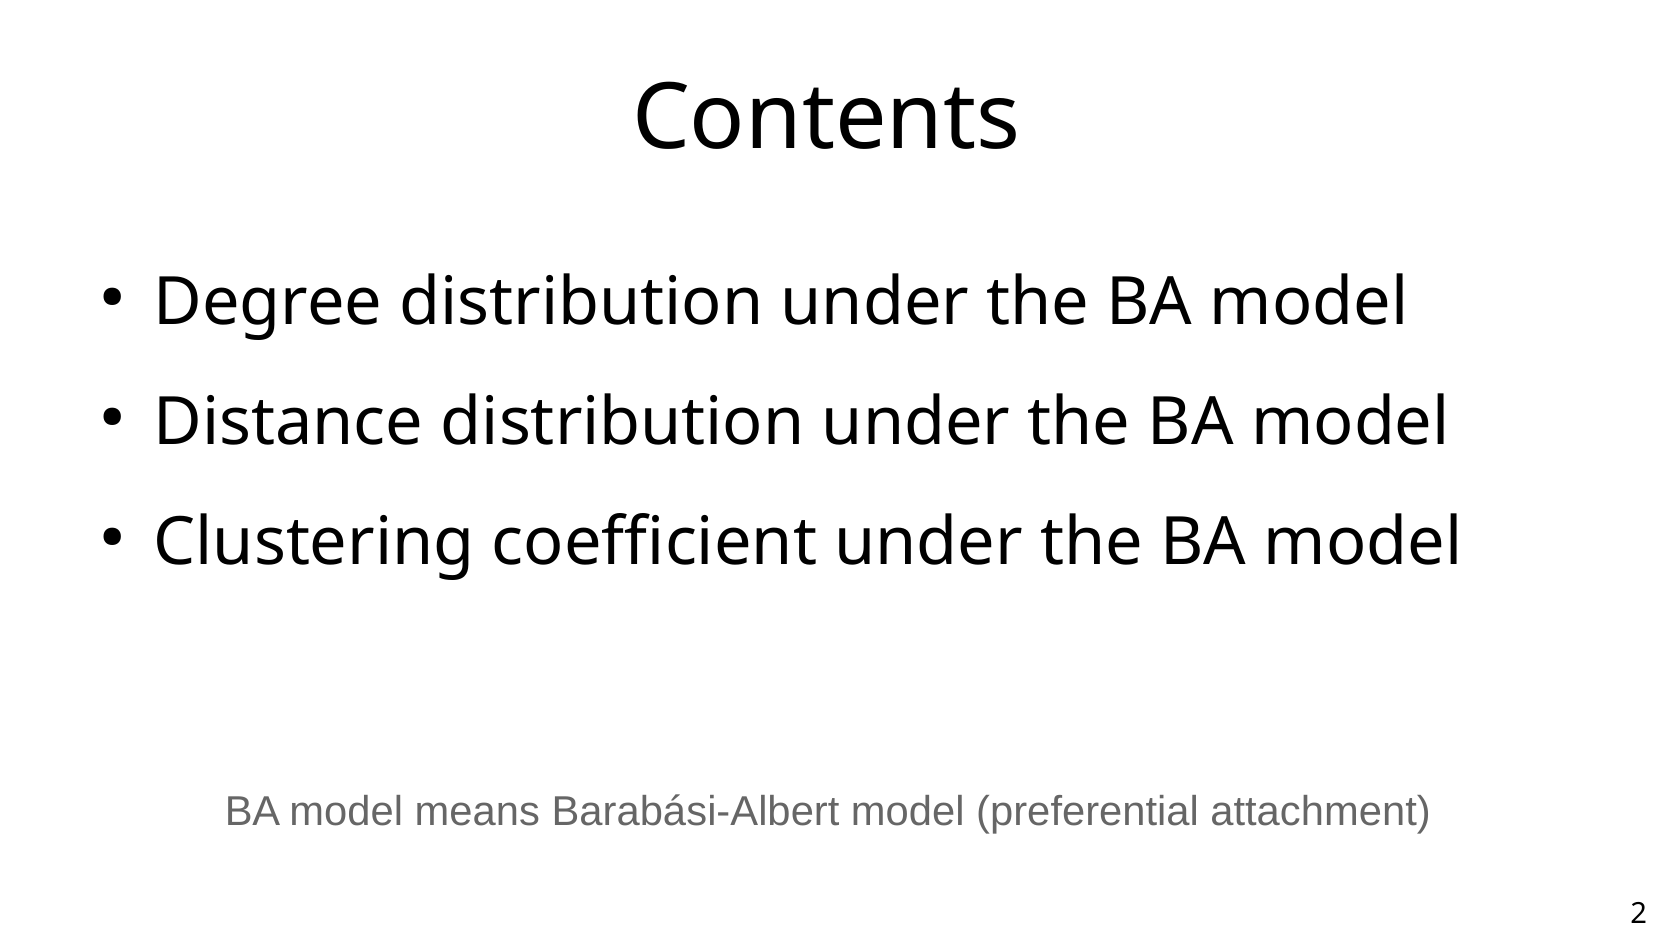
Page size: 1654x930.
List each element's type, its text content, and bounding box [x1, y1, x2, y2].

text_box BA model means Barabási-Albert model (preferential attachment) [210, 780, 1516, 842]
title Contents [82, 1, 1571, 225]
list Degree distribution under the BA model Distance distribution under the BA model Clustering coefficient under the BA model [82, 252, 1571, 793]
